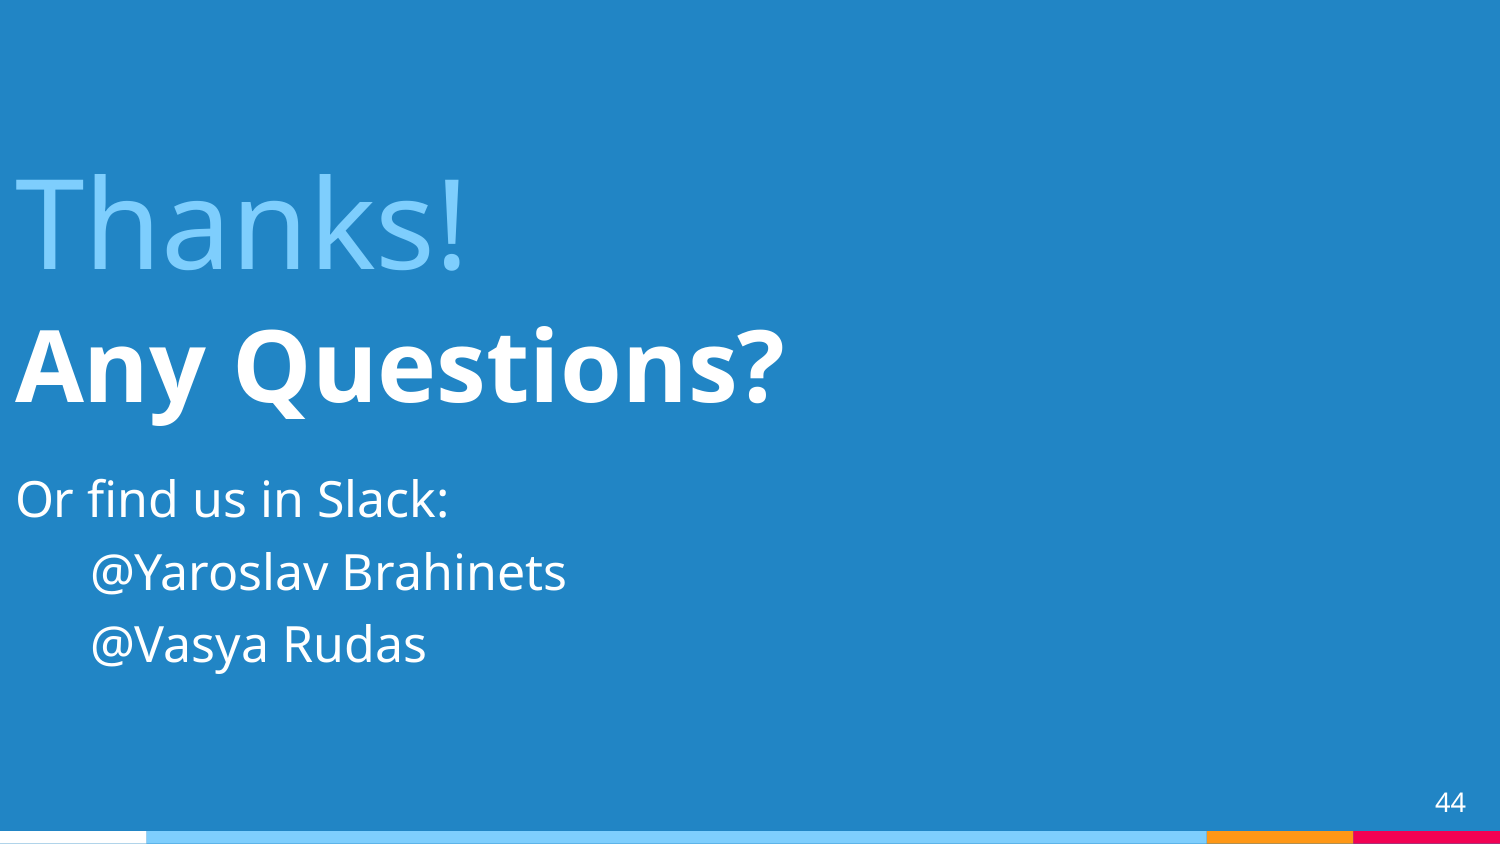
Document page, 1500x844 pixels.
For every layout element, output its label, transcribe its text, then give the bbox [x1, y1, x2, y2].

title Thanks! [0, 118, 913, 287]
list Or find us in Slack: @Yaroslav Brahinets @Vasya Rudas [0, 452, 913, 780]
slide_number <number> [1391, 770, 1482, 822]
subtitle Any Questions? [0, 287, 913, 417]
